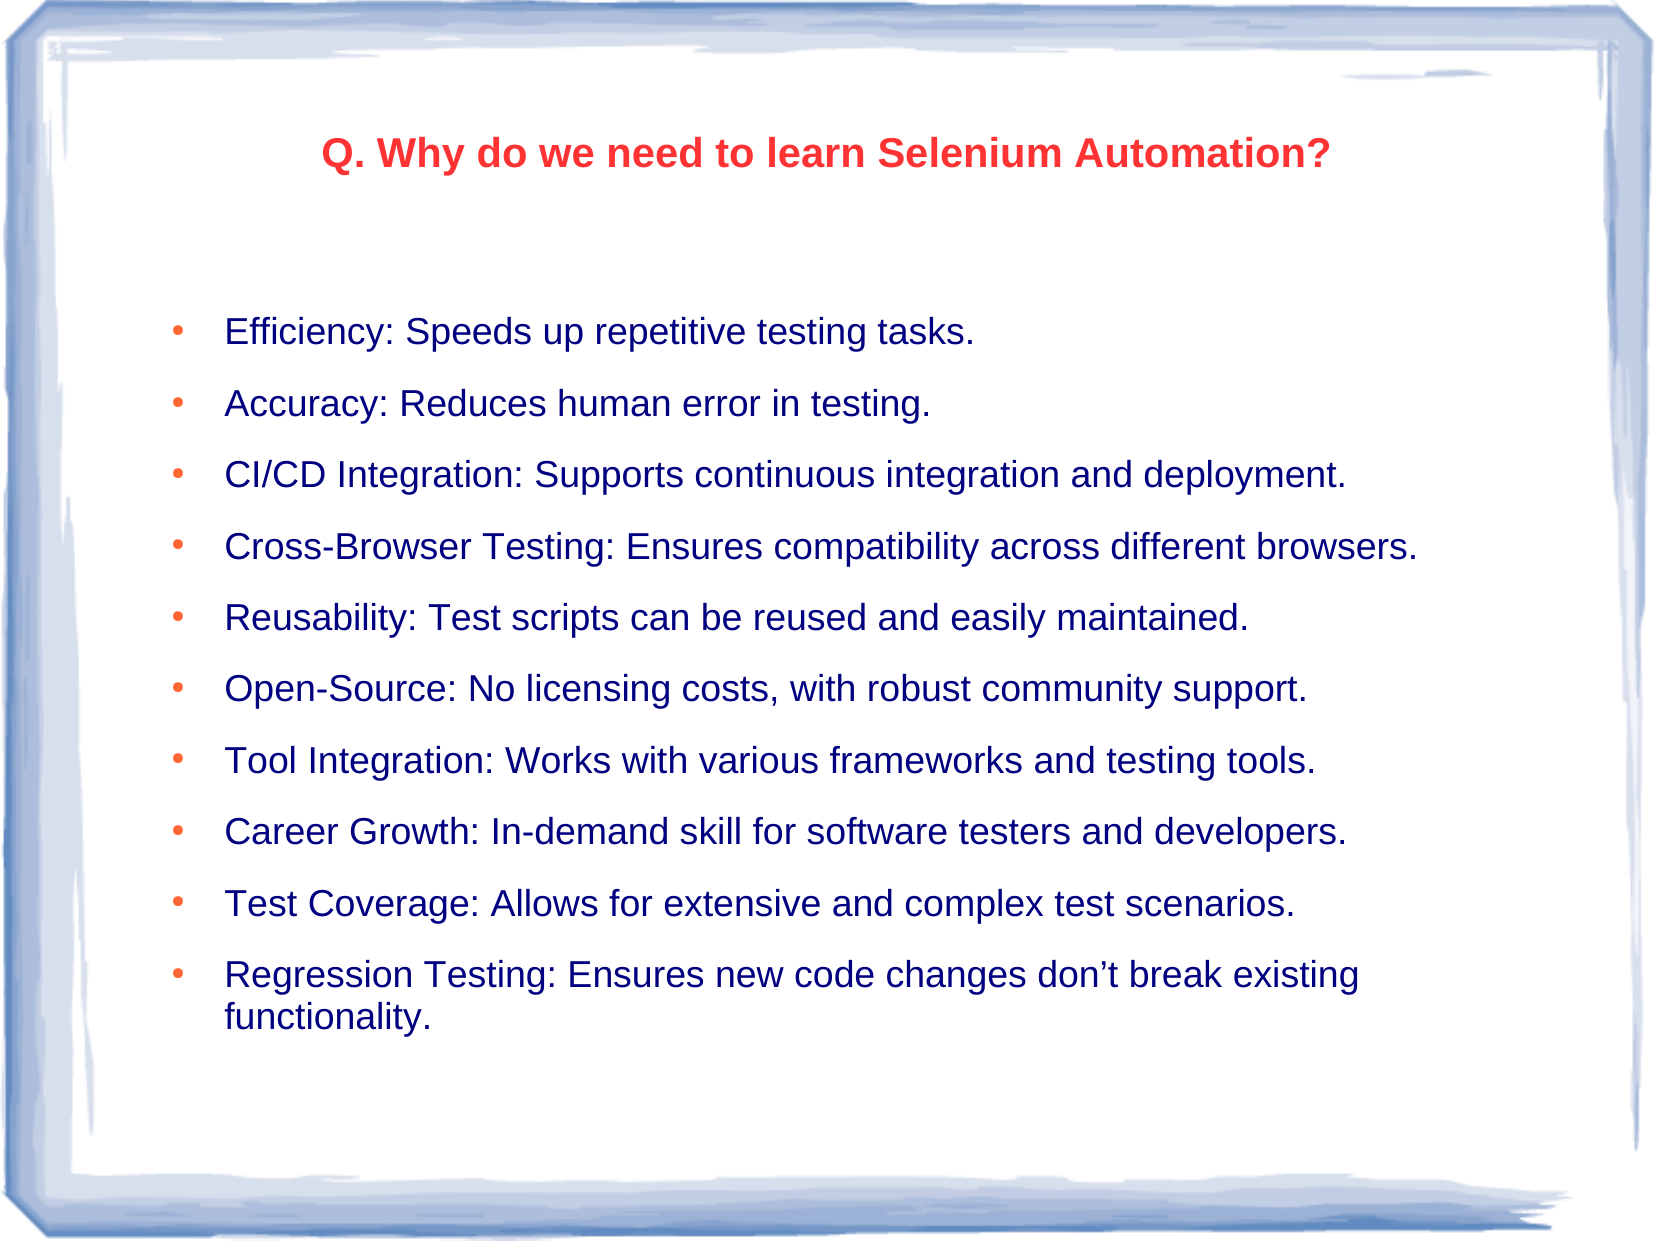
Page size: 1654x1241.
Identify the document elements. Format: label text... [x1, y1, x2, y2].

picture [0, 0, 1654, 1241]
list Efficiency: Speeds up repetitive testing tasks. Accuracy: Reduces human error in testing. CI/CD Integration: Supports continuous integration and deployment. Cross-Browser Testing: Ensures compatibility across different browsers. Reusability: Test scripts can be reused and easily maintained. Open-Source: No licensing costs, with robust community support. Tool Integration: Works with various frameworks and testing tools. Career Growth: In-demand skill for software testers and developers. Test Coverage: Allows for extensive and complex test scenarios. Regression Testing: Ensures new code changes don’t break existing functionality. [153, 239, 1535, 1040]
title Q. Why do we need to learn Selenium Automation? [82, 49, 1571, 257]
